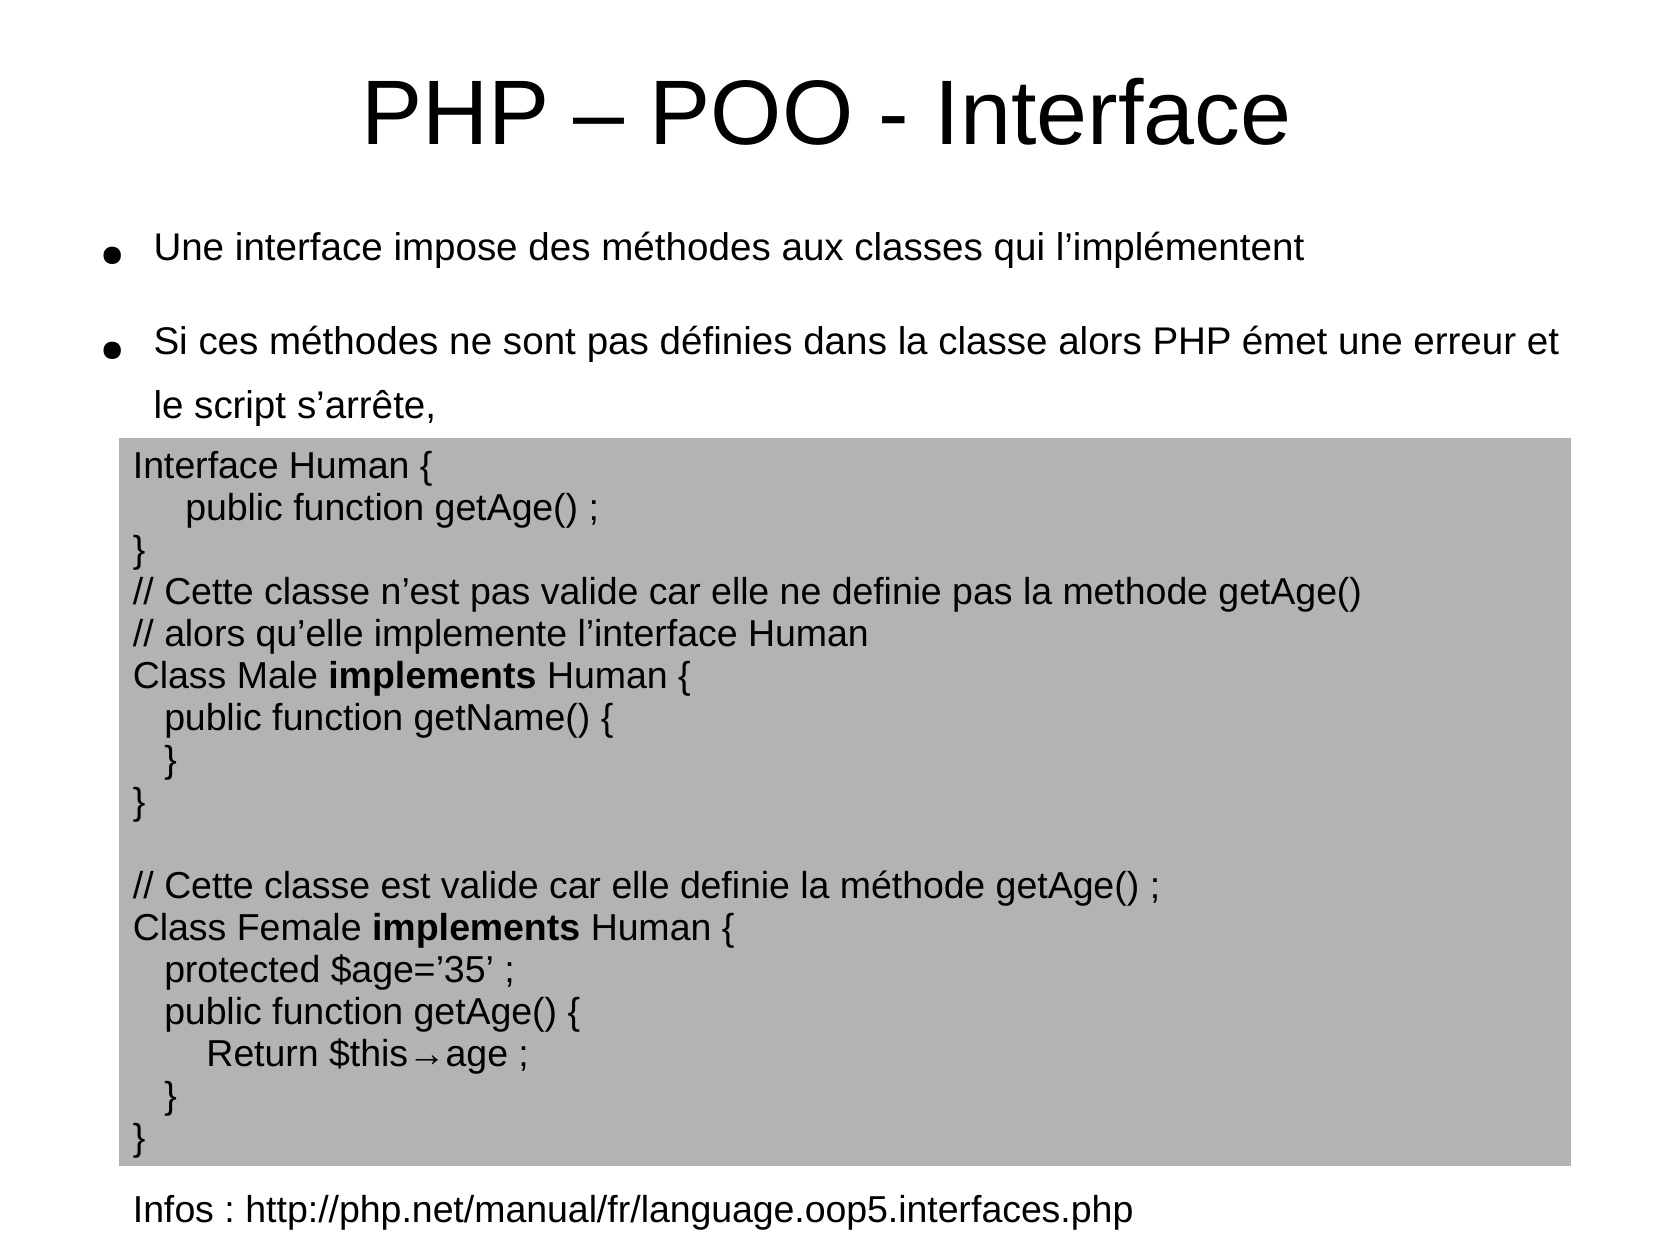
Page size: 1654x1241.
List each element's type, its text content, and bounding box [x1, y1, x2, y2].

text_box Infos : http://php.net/manual/fr/language.oop5.interfaces.php [118, 1181, 1571, 1238]
list Une interface impose des méthodes aux classes qui l’implémentent Si ces méthodes ne sont pas définies dans la classe alors PHP émet une erreur et le script s’arrête, [82, 225, 1571, 945]
title PHP – POO - Interface [82, 49, 1571, 178]
table_header Interface Human { public function getAge() ; } // Cette classe n’est pas valide car elle ne definie pas la methode getAge() // alors qu’elle implemente l’interface Human Class Male implements Human { public function getName() { } } // Cette classe est valide car elle definie la méthode getAge() ; Class Female implements Human { protected $age=’35’ ; public function getAge() { Return $this→age ; } } [119, 438, 1571, 1166]
